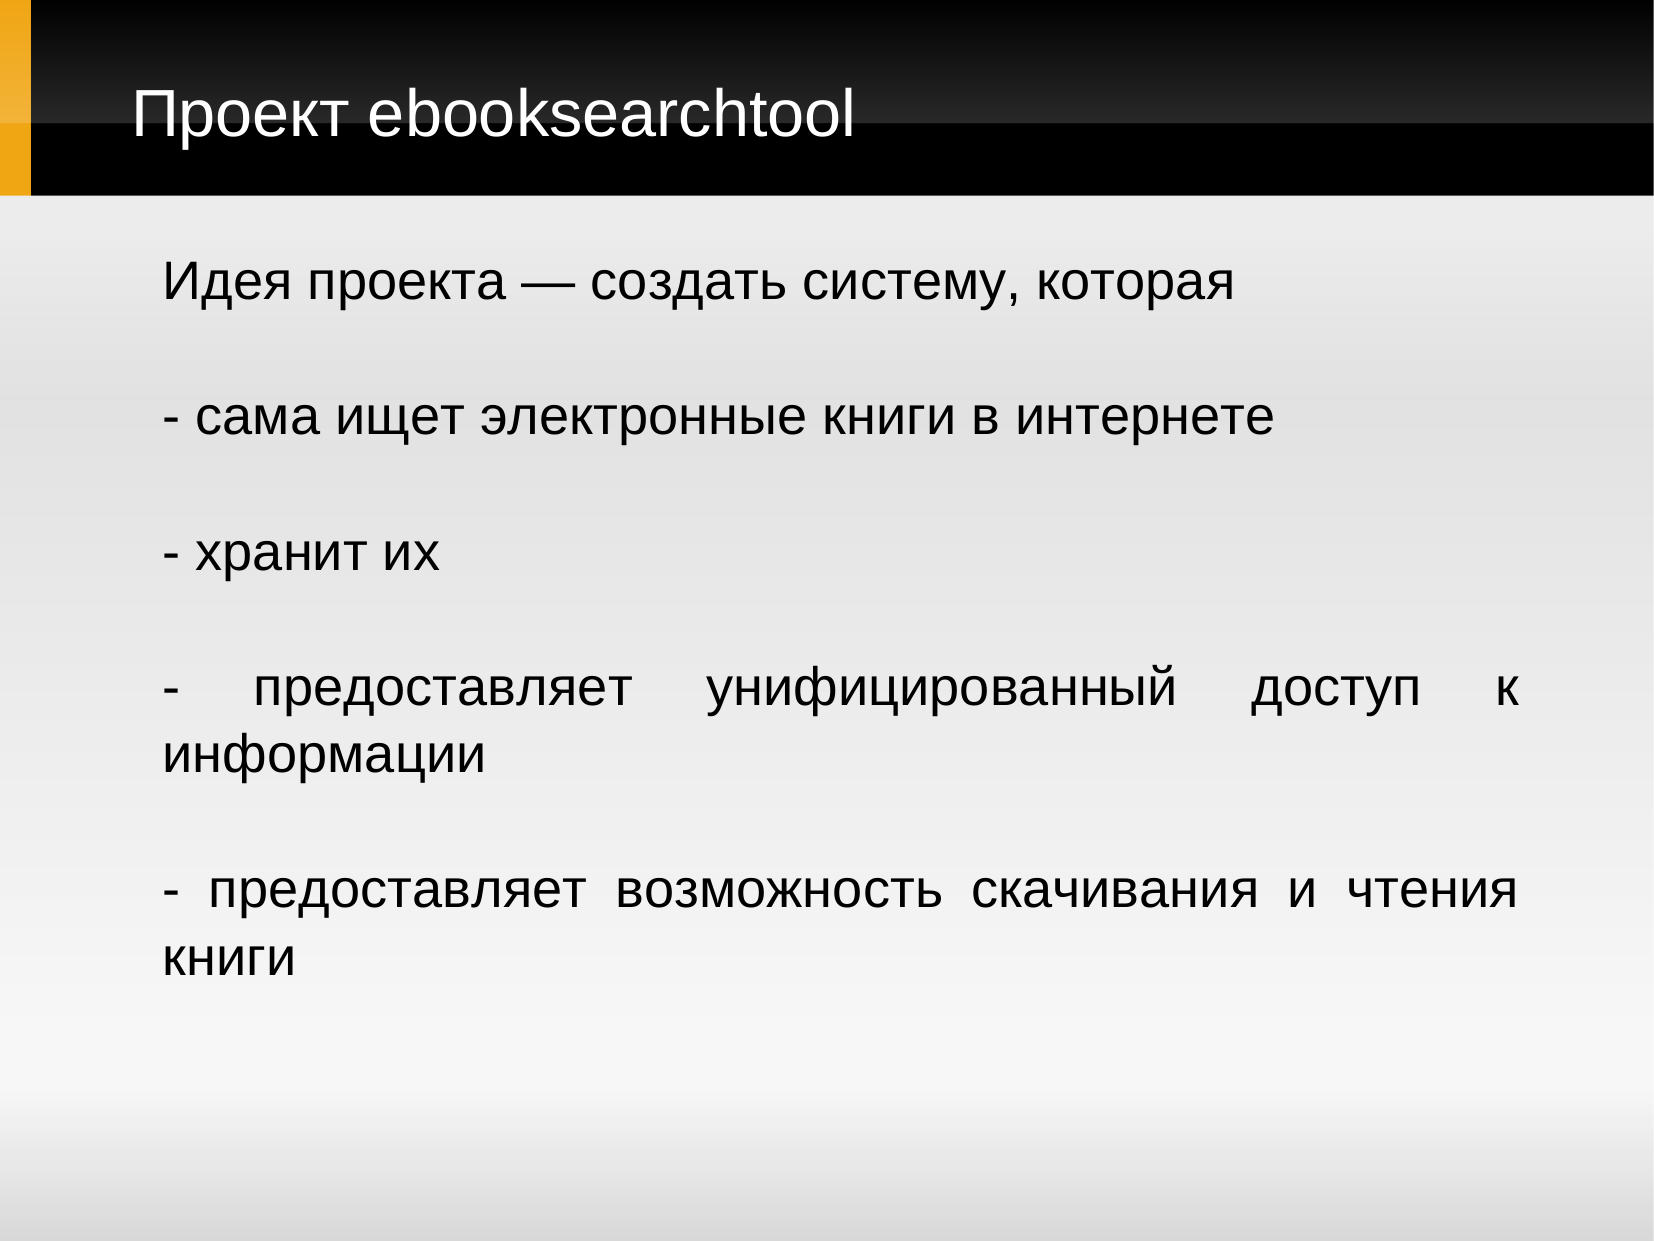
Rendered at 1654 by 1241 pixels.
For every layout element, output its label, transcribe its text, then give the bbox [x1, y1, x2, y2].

text_box Идея проекта — создать систему, которая - сама ищет электронные книги в интернете - хранит их - предоставляет унифицированный доступ к информации - предоставляет возможность скачивания и чтения книги [147, 188, 1536, 979]
text_box Проект ebooksearchtool [116, 58, 1034, 178]
picture [0, 0, 1654, 1241]
